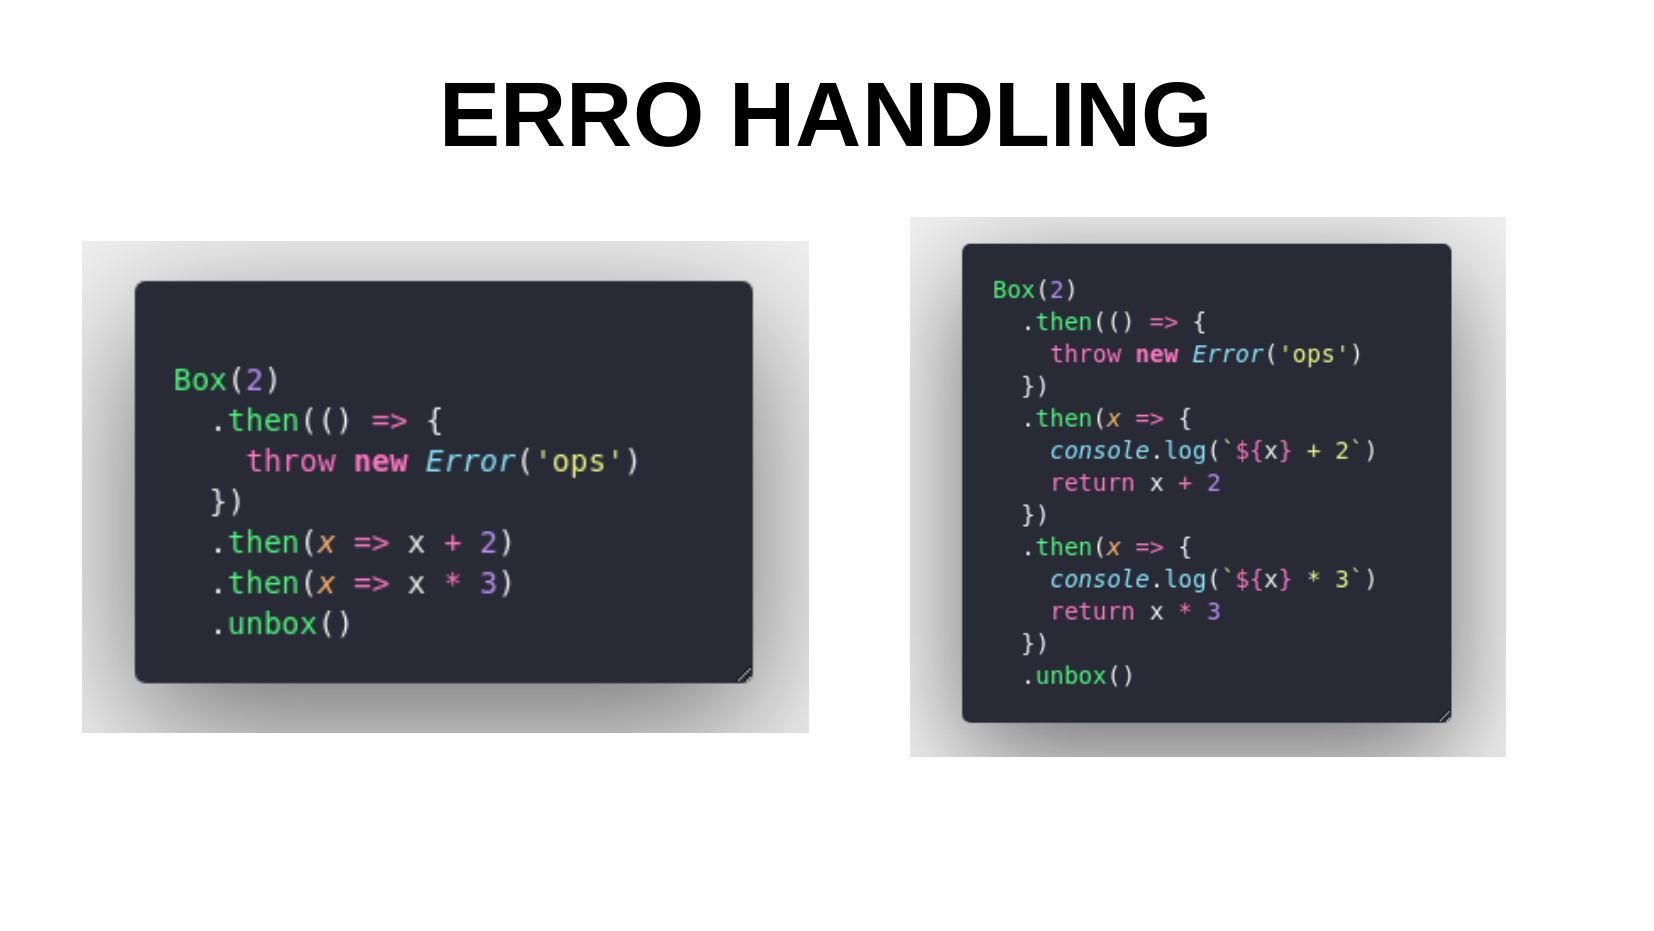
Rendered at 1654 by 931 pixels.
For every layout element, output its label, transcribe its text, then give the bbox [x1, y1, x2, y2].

title ERRO HANDLING [82, 37, 1571, 193]
picture [910, 217, 1506, 758]
picture [82, 241, 809, 733]
